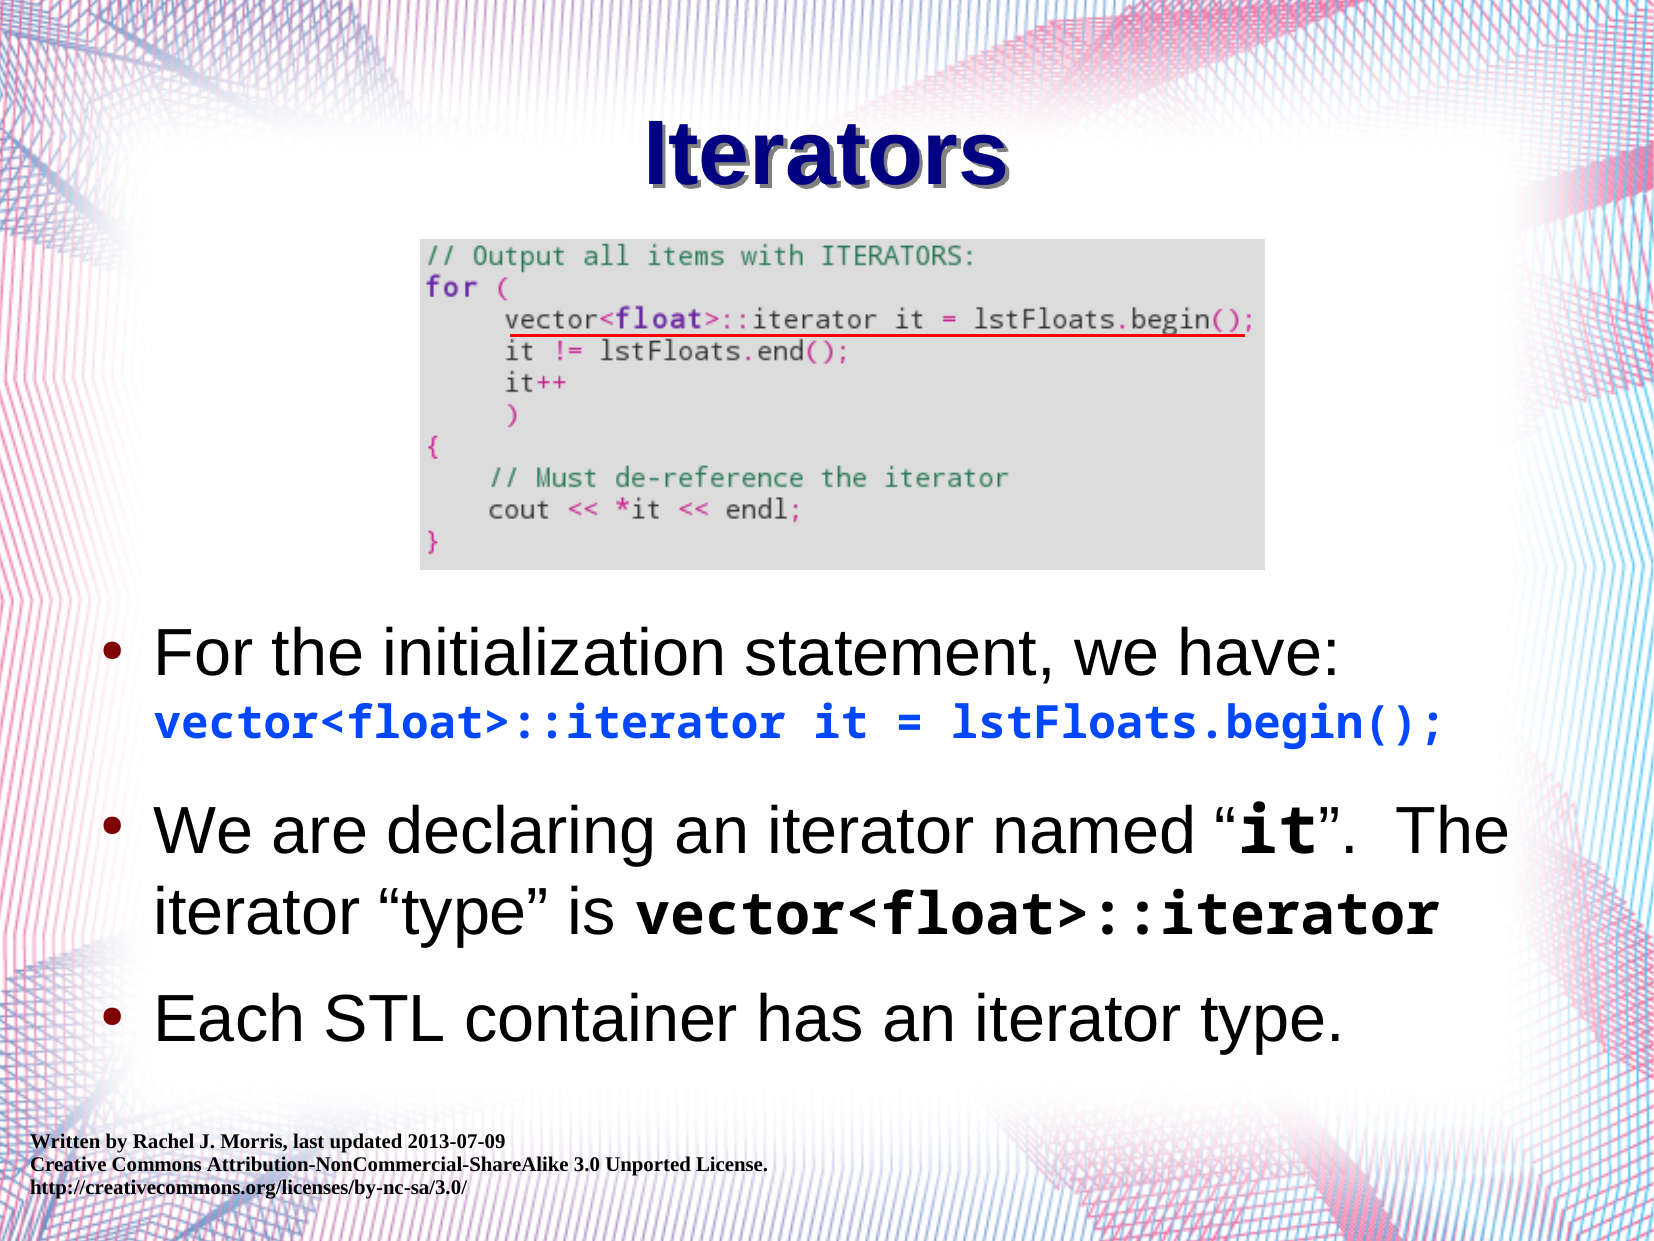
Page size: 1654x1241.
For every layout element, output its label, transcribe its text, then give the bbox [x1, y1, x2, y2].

list For the initialization statement, we have: vector<float>::iterator it = lstFloats.begin(); We are declaring an iterator named “it”. The iterator “type” is vector<float>::iterator Each STL container has an iterator type. [82, 615, 1571, 1038]
title Iterators [82, 49, 1571, 257]
picture [0, 0, 1654, 1241]
